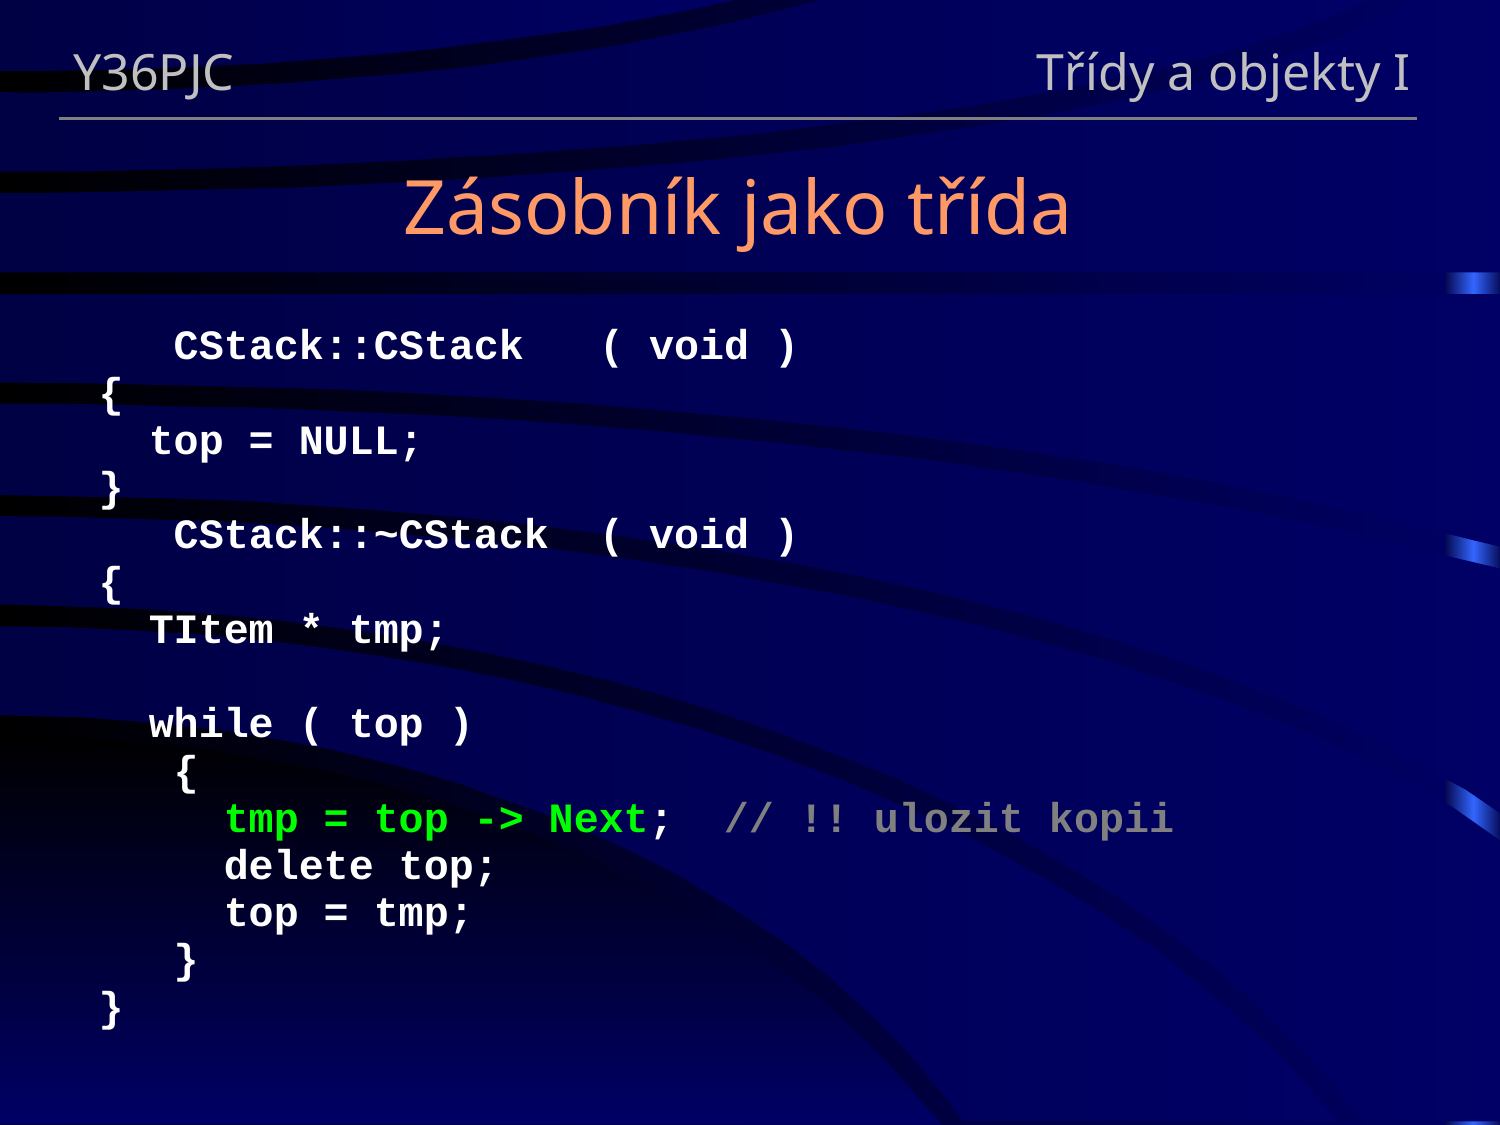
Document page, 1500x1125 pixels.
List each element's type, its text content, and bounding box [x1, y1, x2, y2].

text_box Zásobník jako třída CStack::CStack ( void ) { top = NULL; } CStack::~CStack ( void ) { TItem * tmp; while ( top ) { tmp = top -> Next; // !! ulozit kopii delete top; top = tmp; } } [59, 147, 1418, 1030]
text_box Třídy a objekty I [1021, 29, 1418, 105]
text_box Y36PJC [59, 29, 251, 105]
